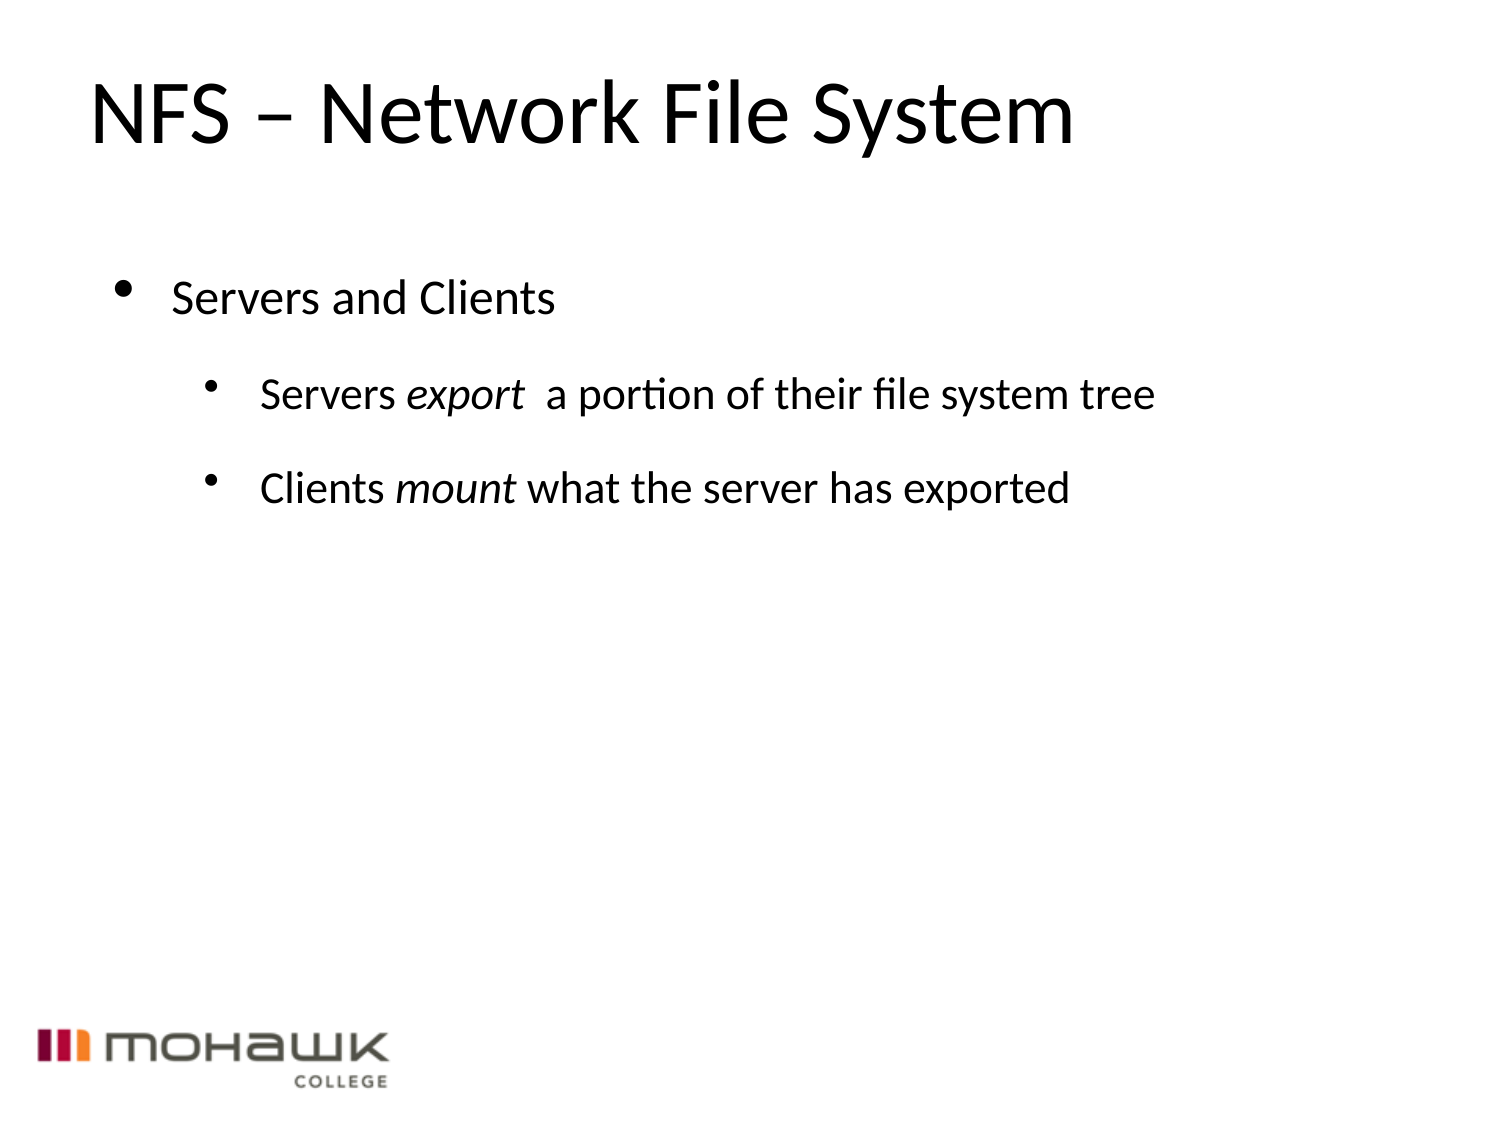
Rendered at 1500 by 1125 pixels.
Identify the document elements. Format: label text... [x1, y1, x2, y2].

picture [5, 1000, 422, 1118]
text_box NFS – Network File System [75, 45, 1425, 233]
text_box Servers and Clients Servers export a portion of their file system tree Clients mount what the server has exported [100, 227, 1467, 828]
